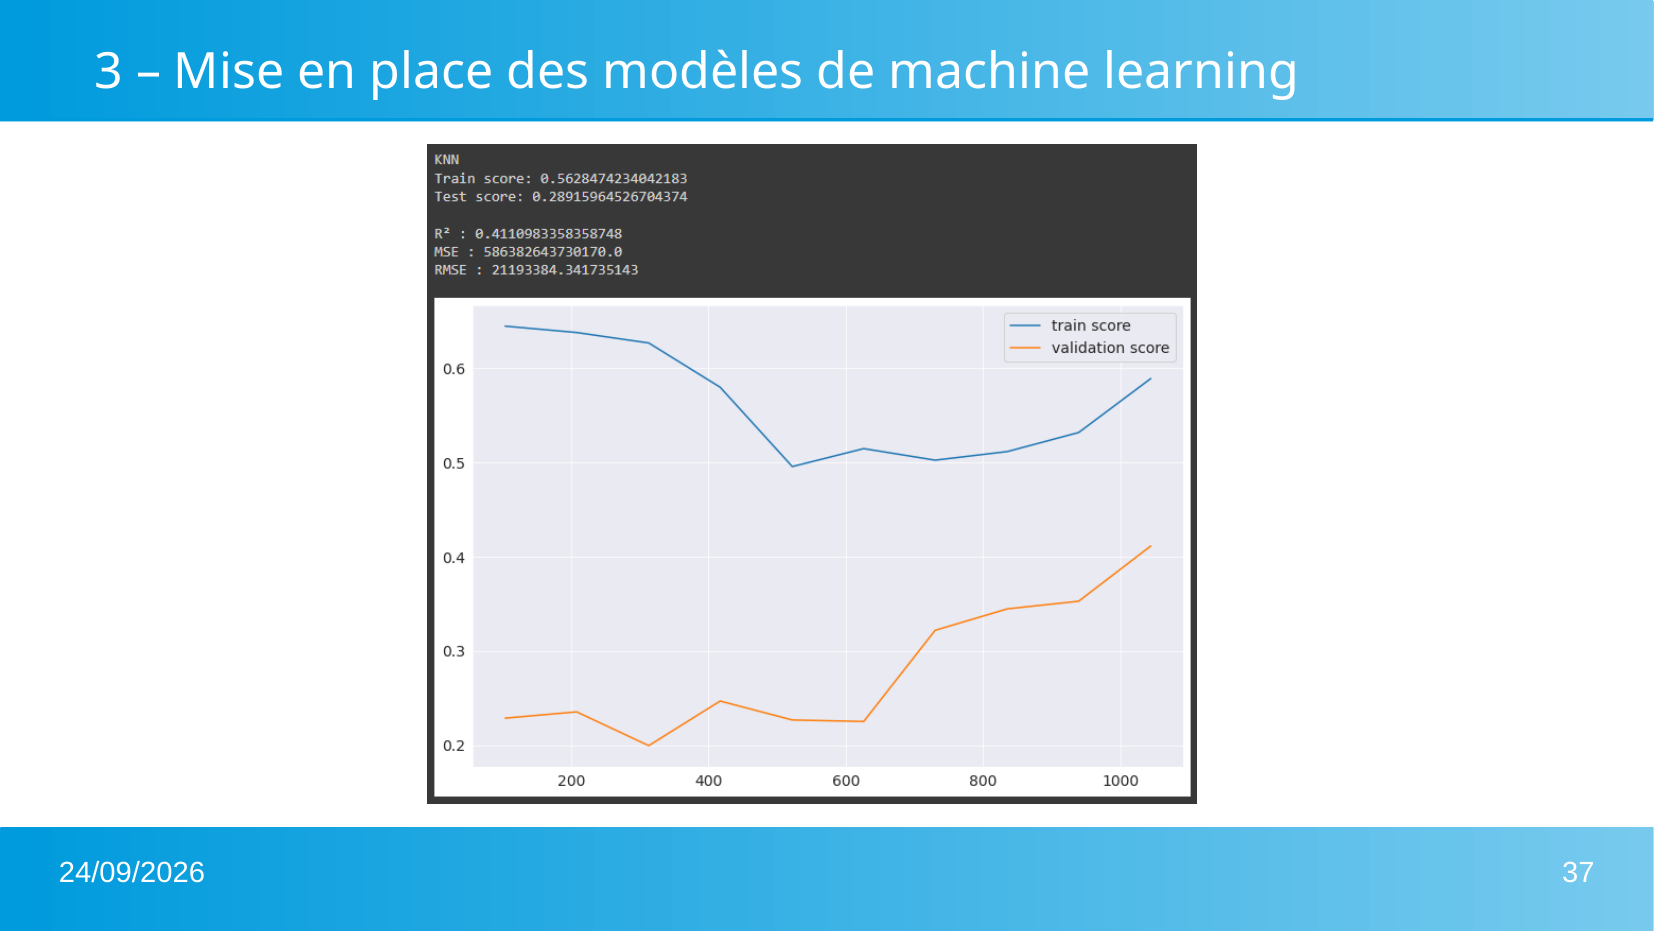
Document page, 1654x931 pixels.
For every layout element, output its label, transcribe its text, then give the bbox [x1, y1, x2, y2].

picture [427, 144, 1197, 804]
title 3 – Mise en place des modèles de machine learning [59, 29, 1595, 108]
